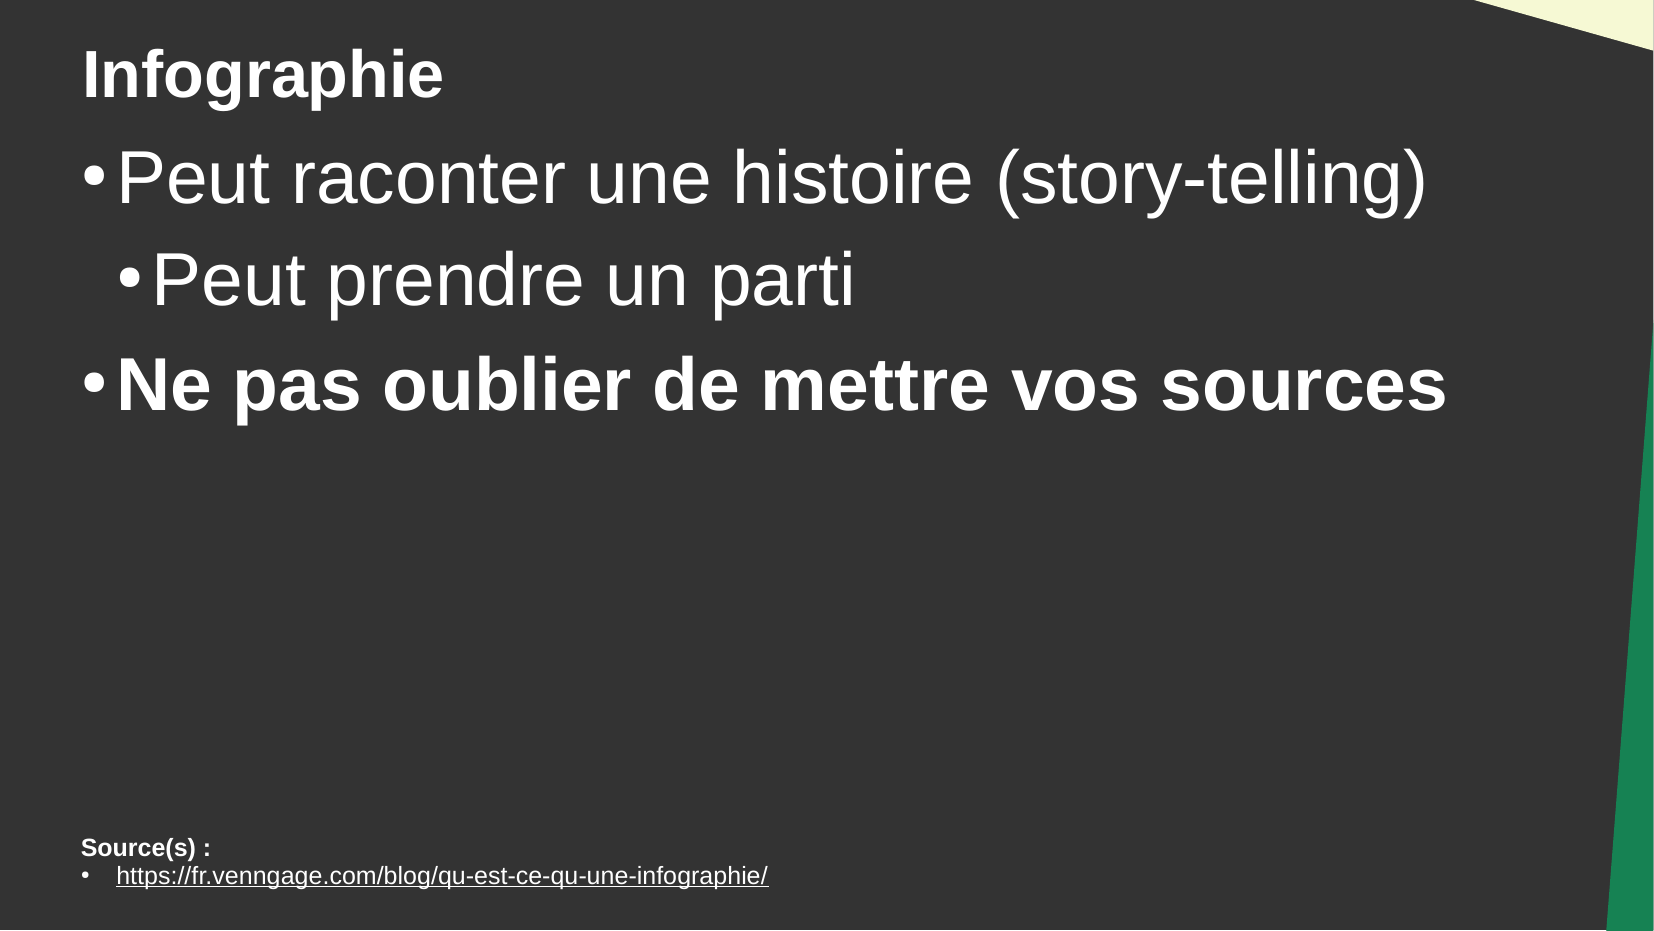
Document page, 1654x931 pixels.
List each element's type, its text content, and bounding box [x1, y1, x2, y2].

list Peut raconter une histoire (story-telling) Peut prendre un parti Ne pas oublier de mettre vos sources [80, 135, 1560, 461]
title Infographie [82, 37, 1571, 122]
text_box [1606, 313, 1654, 931]
text_box [1473, 0, 1654, 51]
text_box Source(s) : https://fr.venngage.com/blog/qu-est-ce-qu-une-infographie/ [66, 826, 1483, 926]
